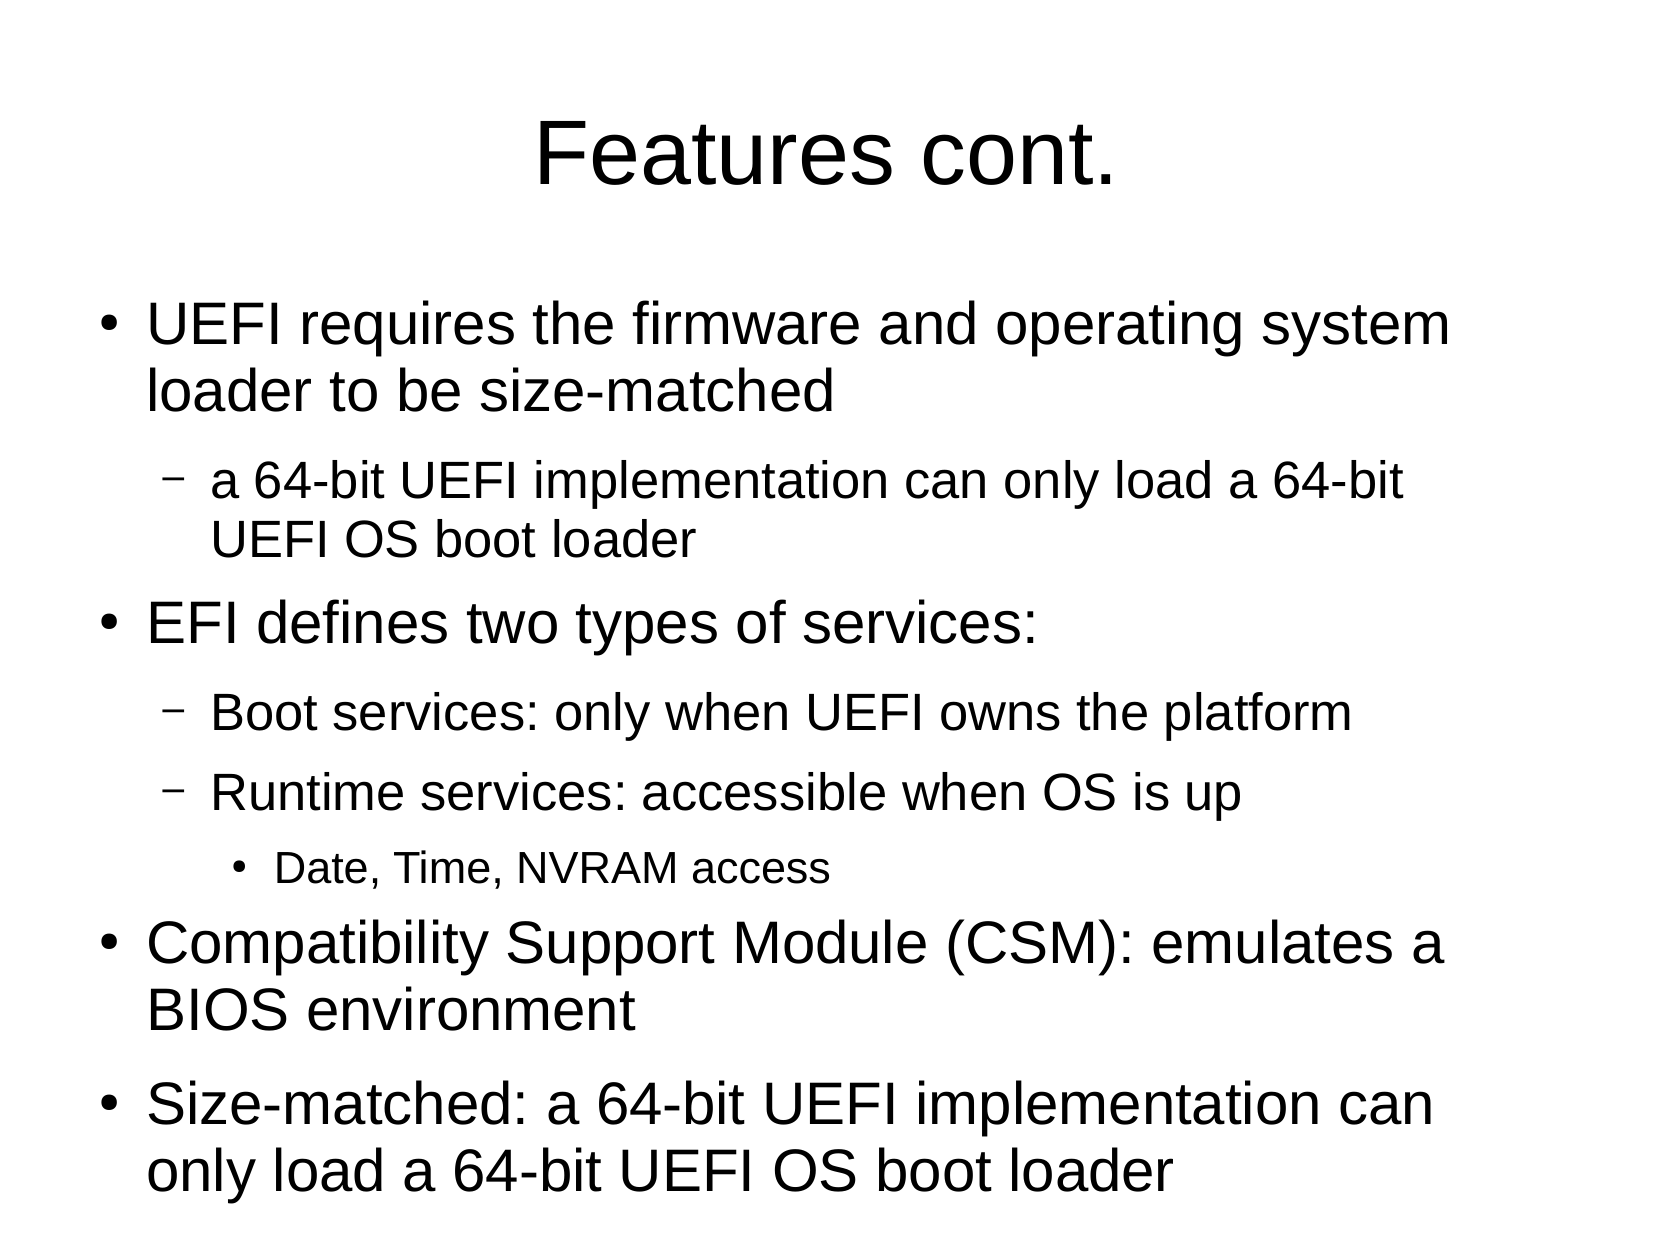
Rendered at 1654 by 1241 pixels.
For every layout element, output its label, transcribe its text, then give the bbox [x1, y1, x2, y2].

list UEFI requires the firmware and operating system loader to be size-matched a 64-bit UEFI implementation can only load a 64-bit UEFI OS boot loader EFI defines two types of services: Boot services: only when UEFI owns the platform Runtime services: accessible when OS is up Date, Time, NVRAM access Compatibility Support Module (CSM): emulates a BIOS environment Size-matched: a 64-bit UEFI implementation can only load a 64-bit UEFI OS boot loader [82, 290, 1538, 1205]
title Features cont. [82, 49, 1571, 257]
